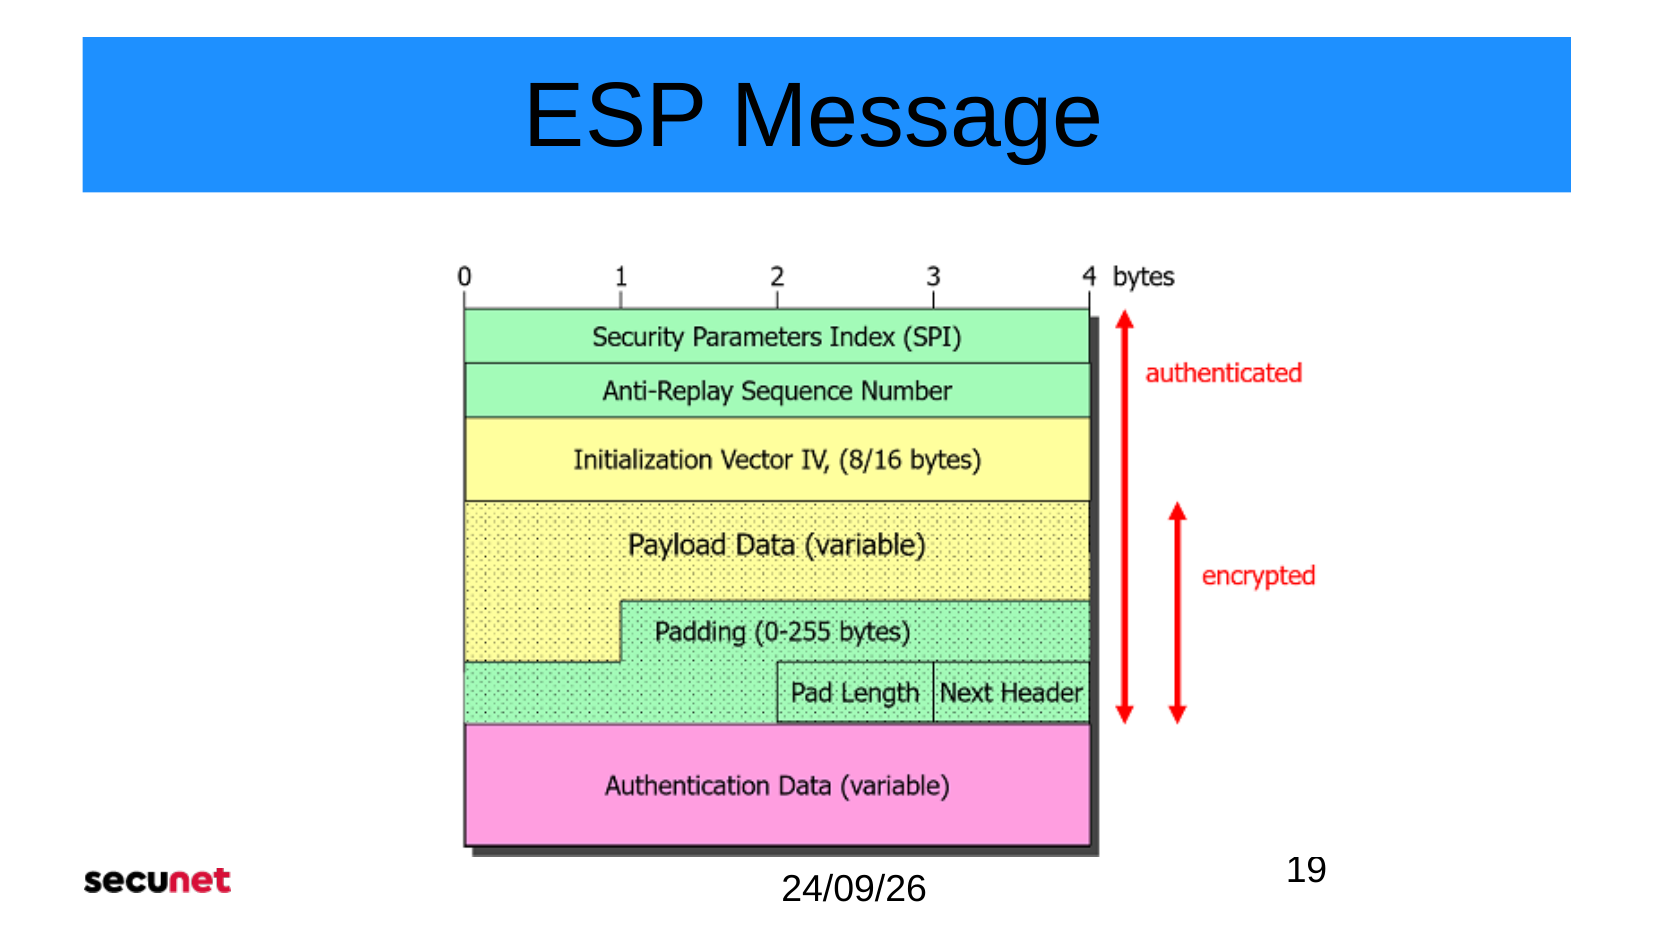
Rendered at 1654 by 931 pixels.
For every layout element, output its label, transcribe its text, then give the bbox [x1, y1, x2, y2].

picture [442, 248, 1338, 857]
title ESP Message [82, 37, 1571, 193]
picture [84, 868, 231, 893]
